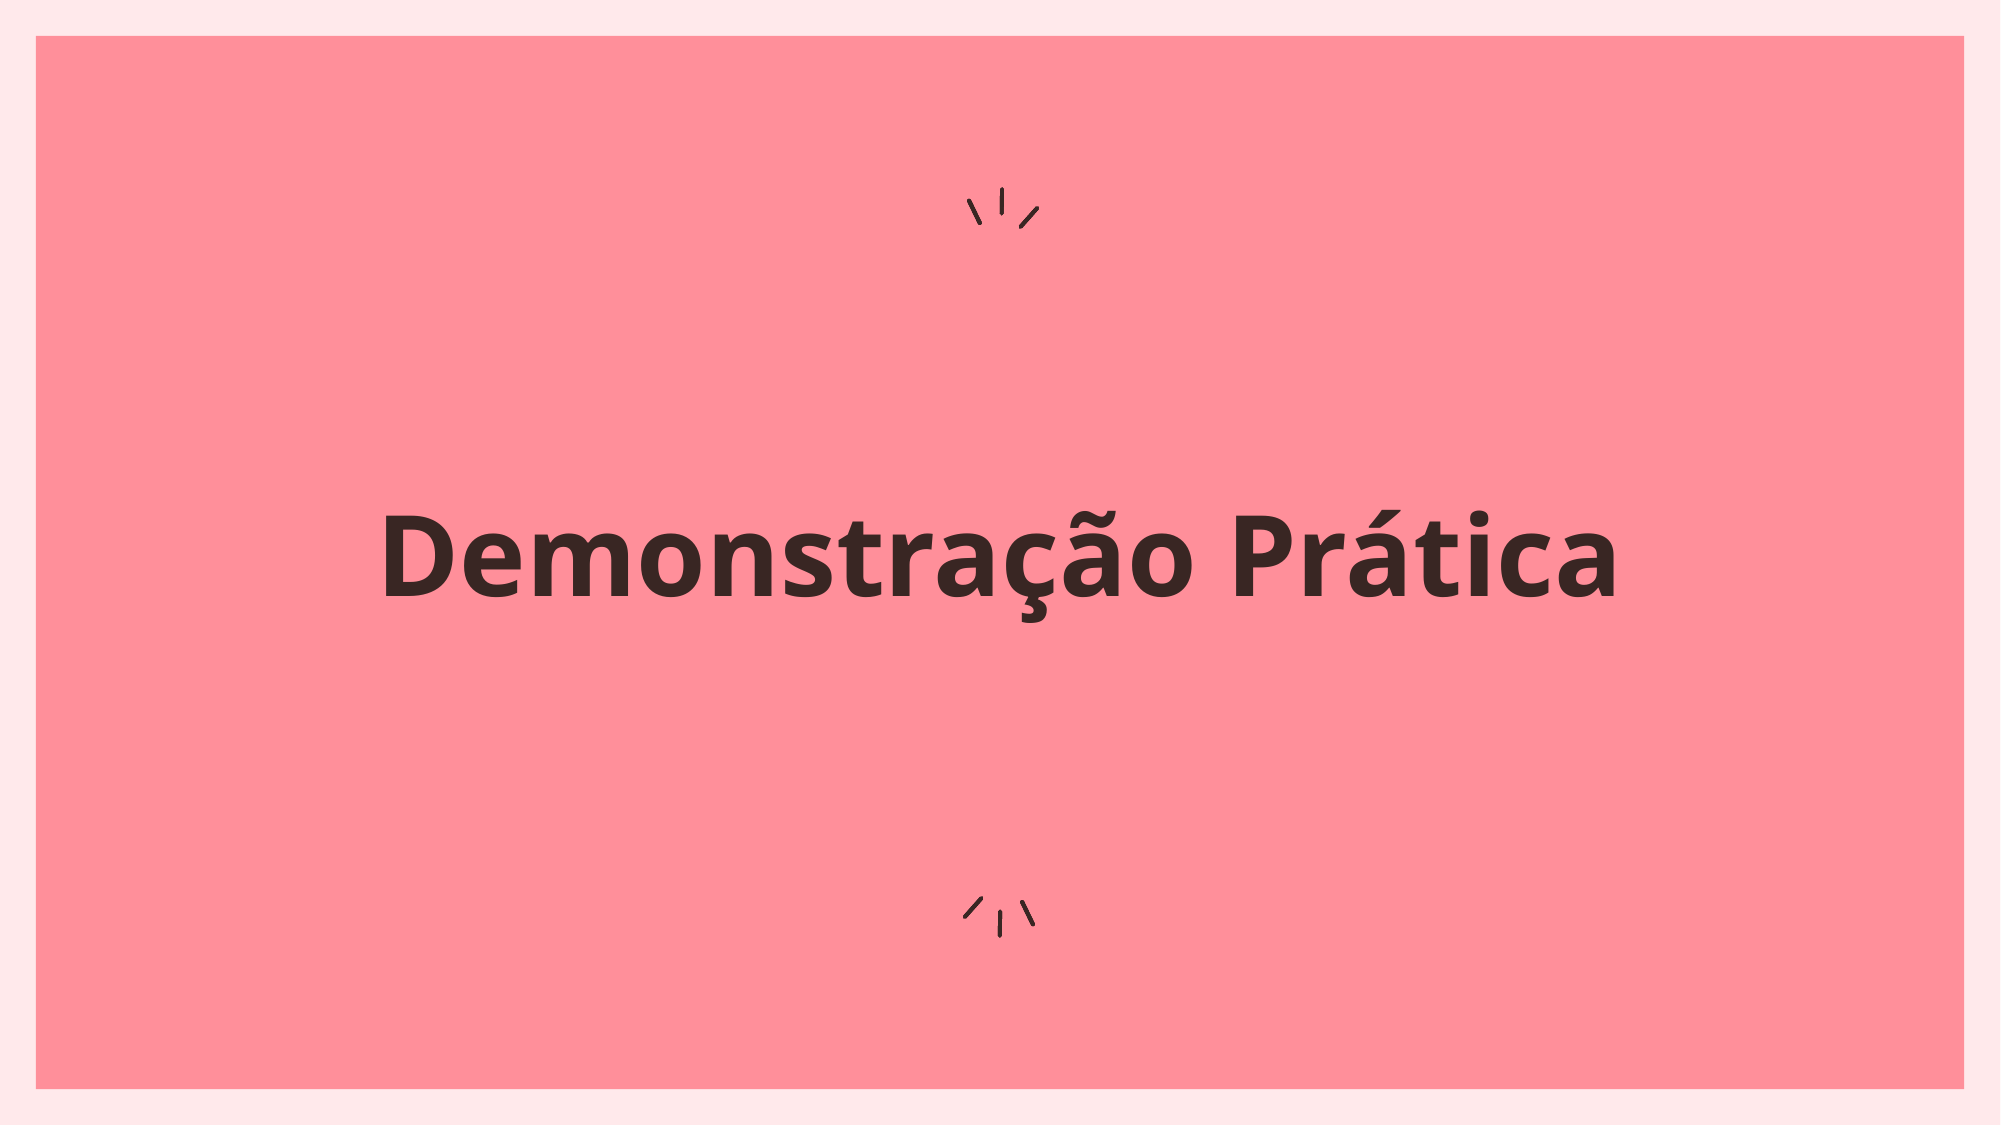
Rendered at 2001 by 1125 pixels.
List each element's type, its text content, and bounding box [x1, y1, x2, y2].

title Demonstração Prática [129, 247, 1870, 878]
